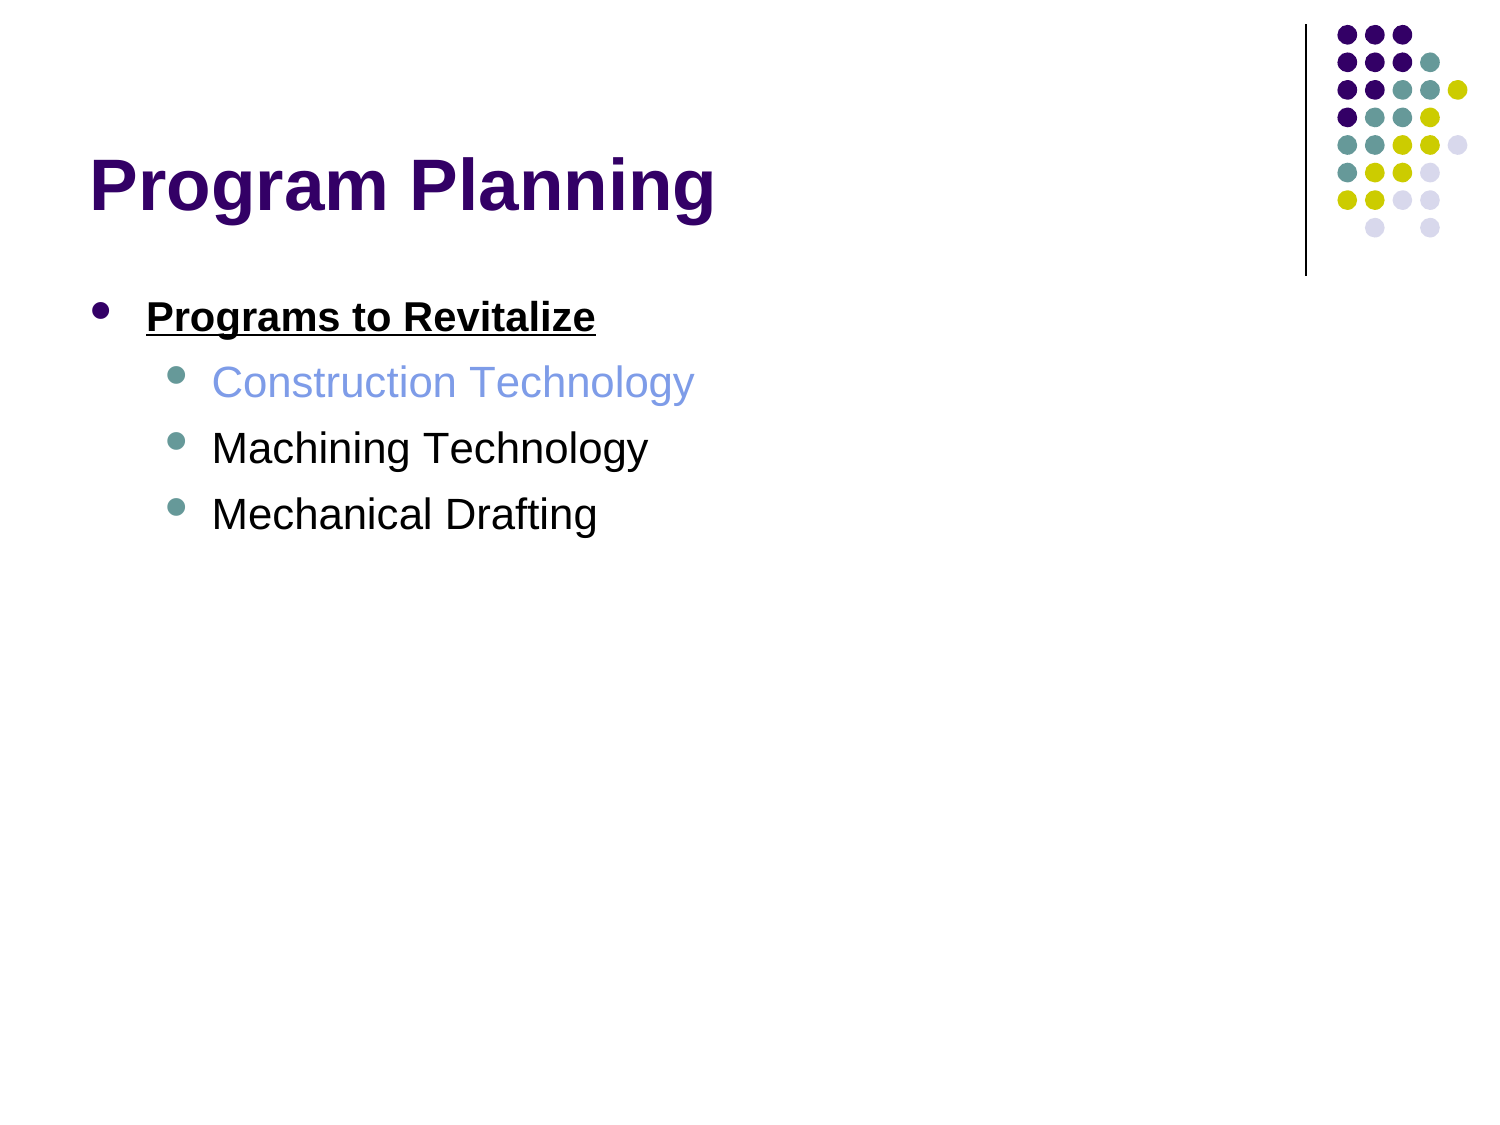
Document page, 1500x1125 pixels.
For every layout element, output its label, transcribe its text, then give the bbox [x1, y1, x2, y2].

title Program Planning [74, 20, 1313, 233]
list Programs to Revitalize Construction Technology Machining Technology Mechanical Drafting [75, 282, 1426, 1006]
